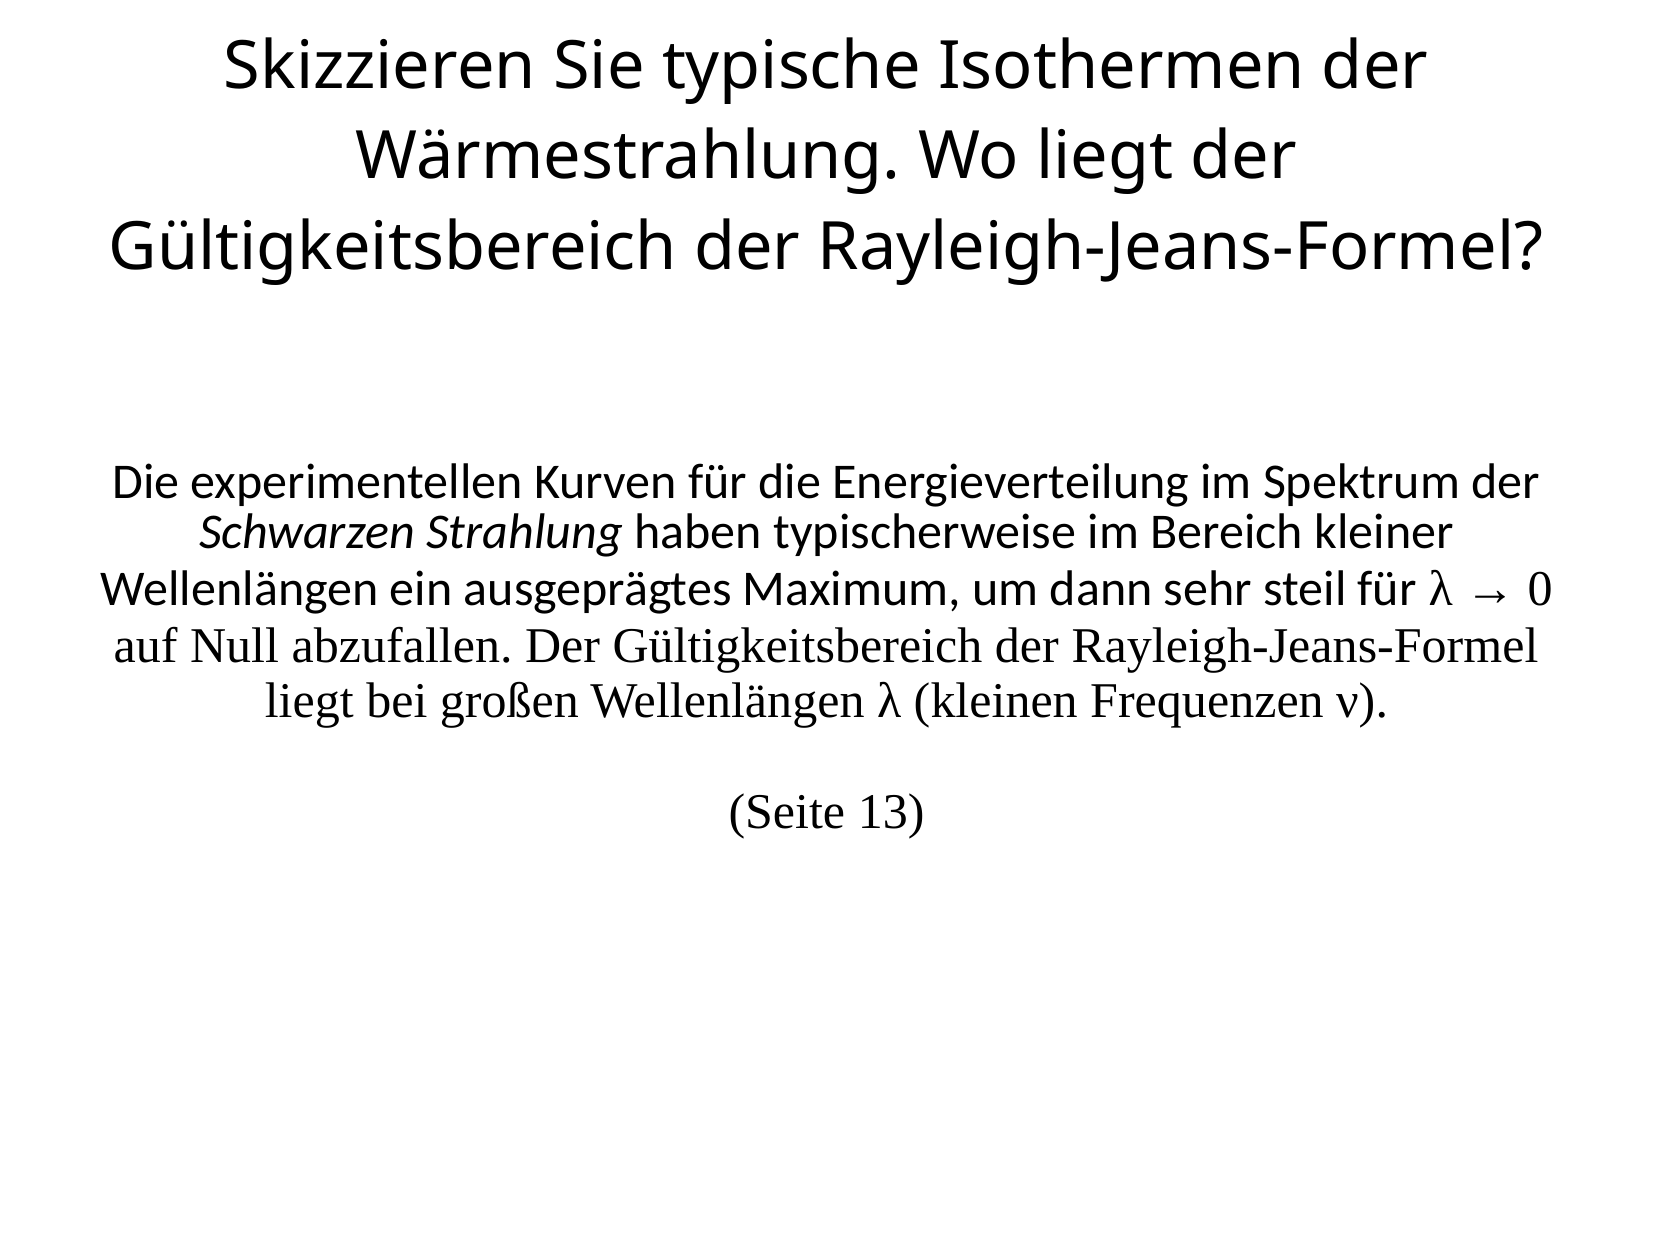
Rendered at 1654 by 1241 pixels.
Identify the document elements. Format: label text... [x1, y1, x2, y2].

subtitle Die experimentellen Kurven für die Energieverteilung im Spektrum der Schwarzen Strahlung haben typischerweise im Bereich kleiner Wellenlängen ein ausgeprägtes Maximum, um dann sehr steil für λ → 0 auf Null abzufallen. Der Gültigkeitsbereich der Rayleigh-Jeans-Formel liegt bei großen Wellenlängen λ (kleinen Frequenzen ν). (Seite 13) [82, 290, 1571, 1010]
title Skizzieren Sie typische Isothermen der Wärmestrahlung. Wo liegt der Gültigkeitsbereich der Rayleigh-Jeans-Formel? [82, 19, 1571, 287]
